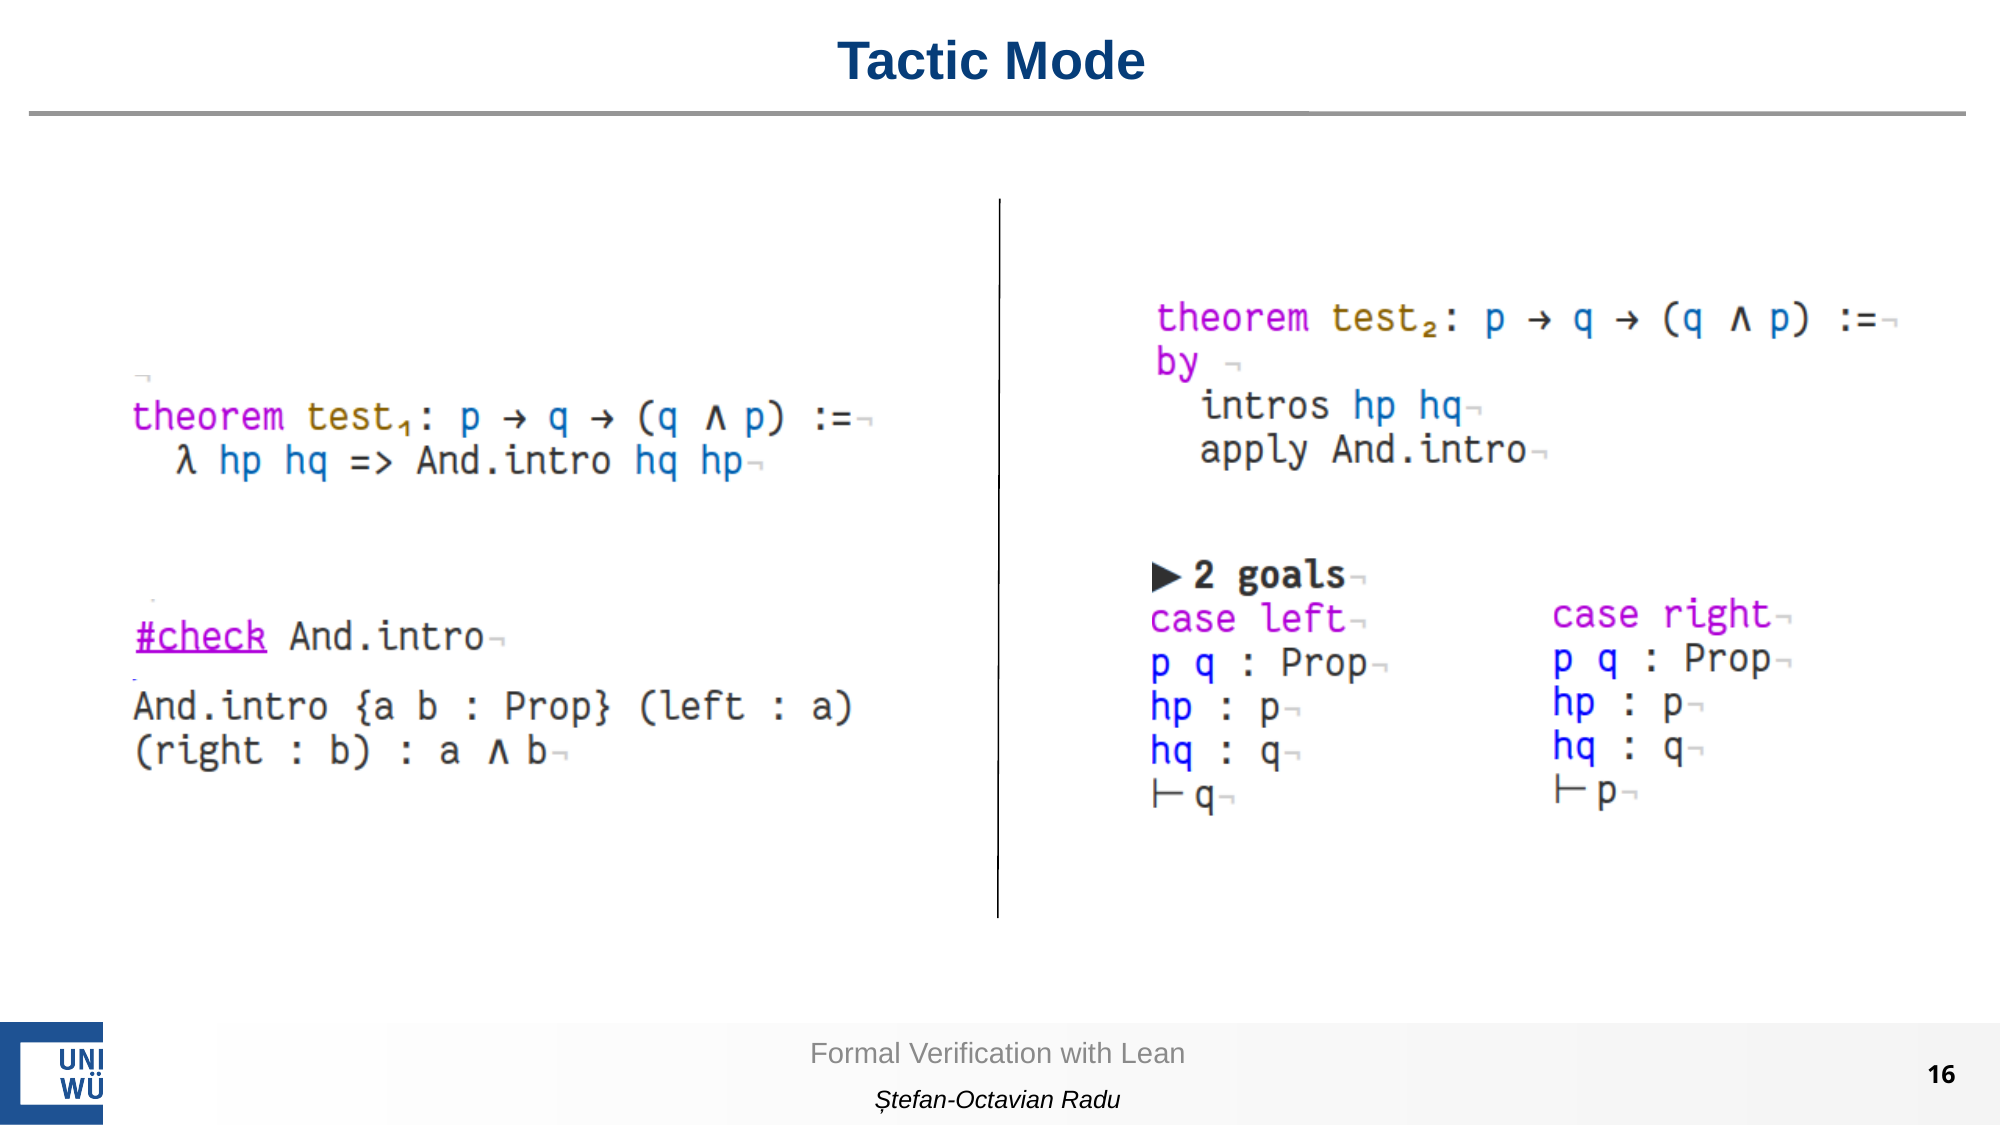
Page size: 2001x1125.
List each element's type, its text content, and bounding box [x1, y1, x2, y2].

picture [1152, 292, 1915, 472]
picture [0, 1022, 103, 1125]
picture [1553, 587, 1806, 819]
title Tactic Mode [118, 4, 1867, 111]
picture [130, 679, 867, 791]
picture [130, 599, 537, 674]
picture [118, 375, 879, 501]
picture [1152, 557, 1535, 819]
